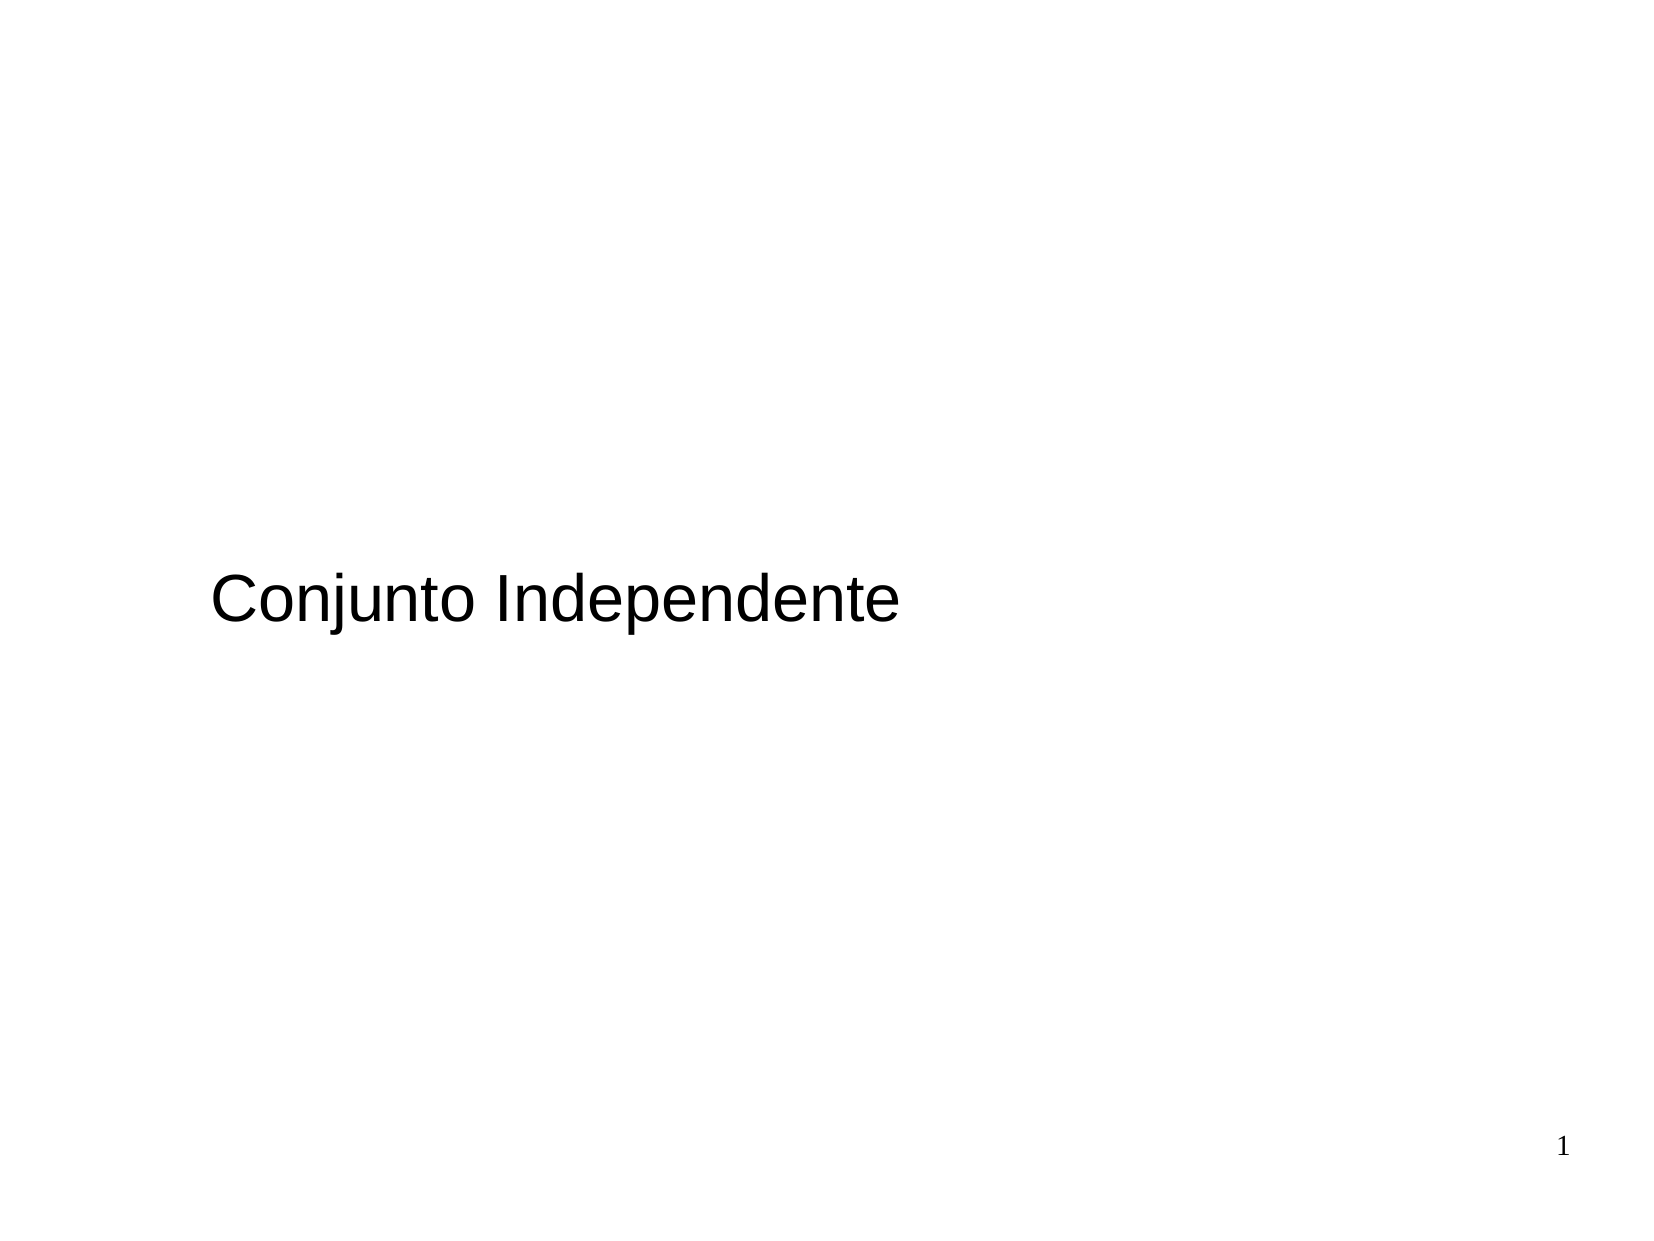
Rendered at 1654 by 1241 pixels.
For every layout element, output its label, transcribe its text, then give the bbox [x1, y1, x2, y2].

list Conjunto Independente [195, 553, 1498, 692]
